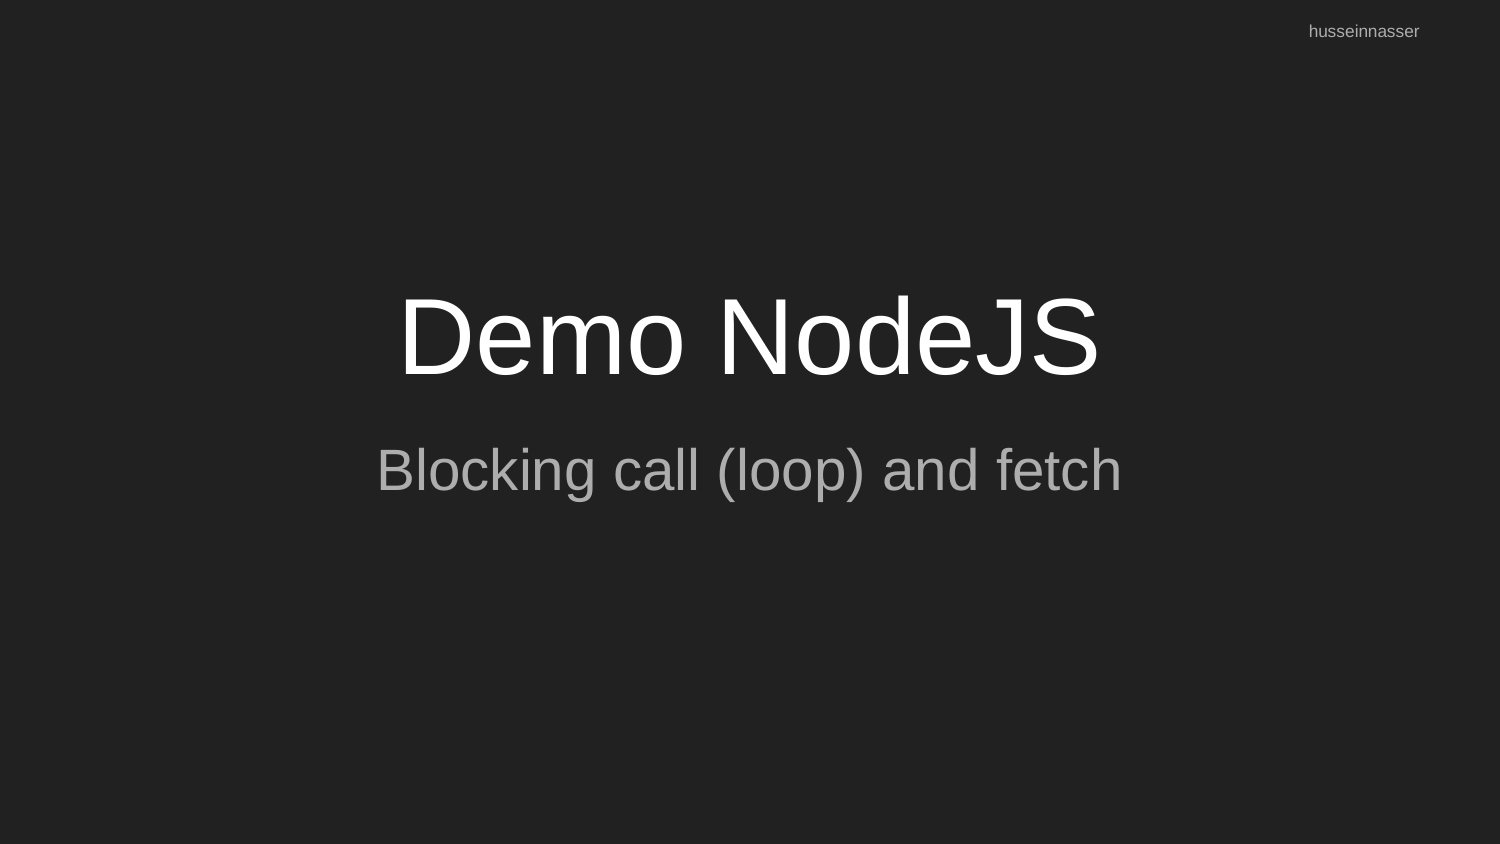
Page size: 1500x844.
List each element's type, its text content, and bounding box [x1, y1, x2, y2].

title Demo NodeJS [51, 74, 1449, 412]
subtitle husseinnasser [1236, 11, 1492, 53]
subtitle Blocking call (loop) and fetch [51, 417, 1449, 548]
